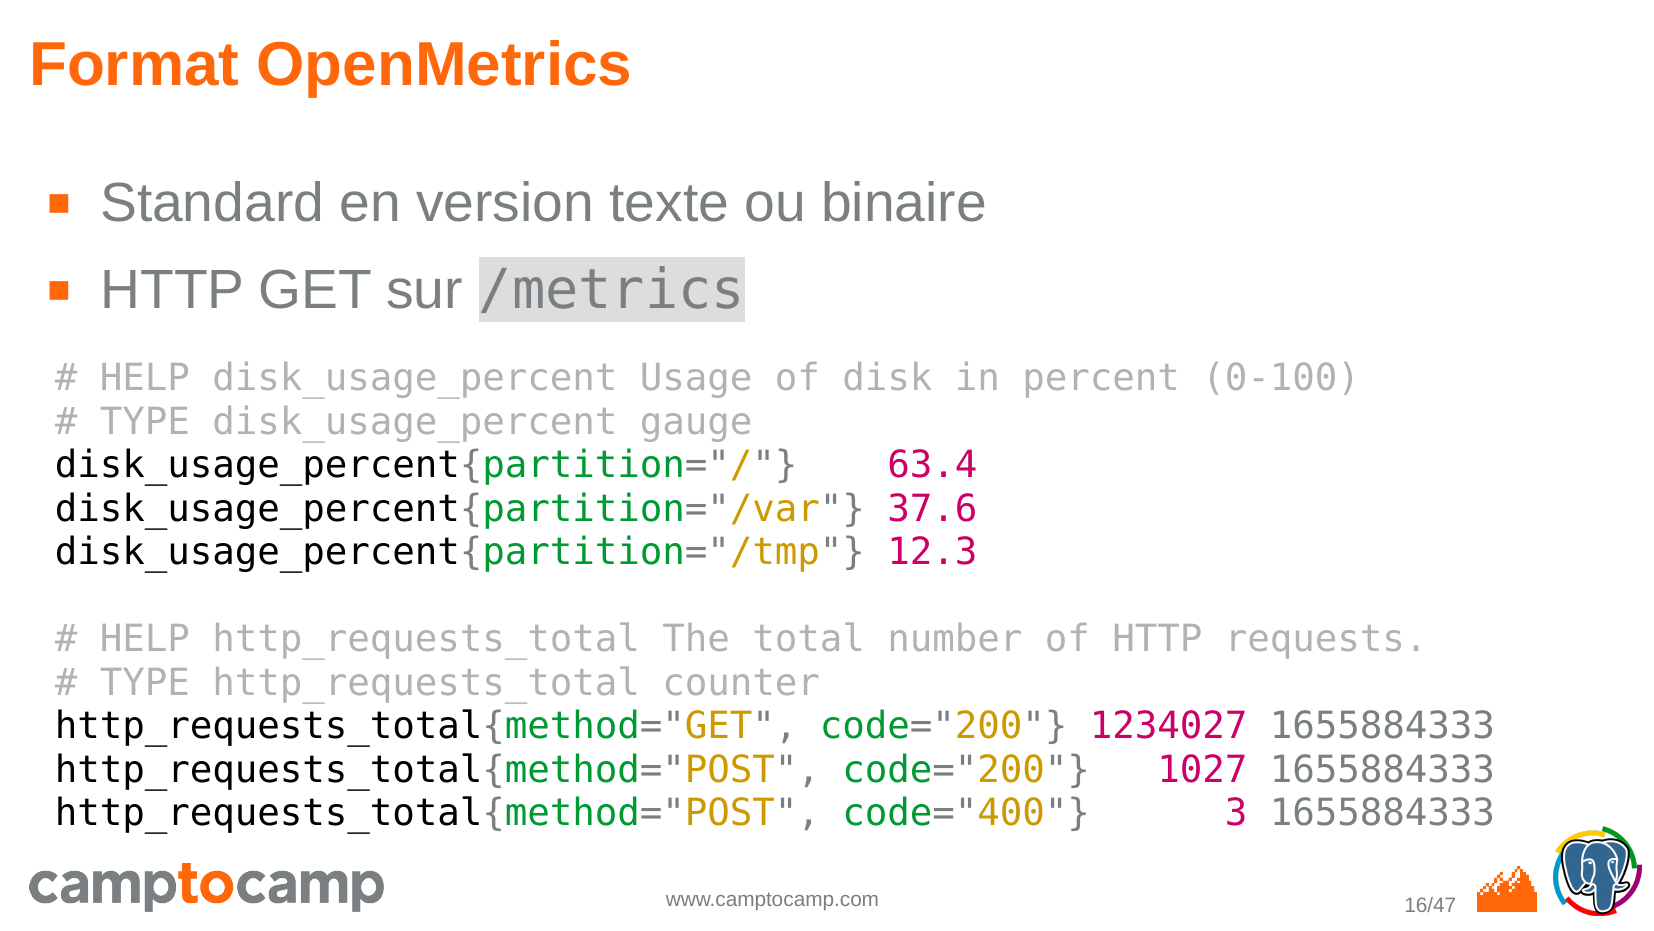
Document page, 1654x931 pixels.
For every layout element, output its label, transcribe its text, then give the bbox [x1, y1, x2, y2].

picture [1477, 866, 1537, 912]
picture [1553, 826, 1642, 916]
text_box # HELP disk_usage_percent Usage of disk in percent (0-100) # TYPE disk_usage_percent gauge disk_usage_percent{partition="/"} 63.4 disk_usage_percent{partition="/var"} 37.6 disk_usage_percent{partition="/tmp"} 12.3 # HELP http_requests_total The total number of HTTP requests. # TYPE http_requests_total counter http_requests_total{method="GET", code="200"} 1234027 1655884333 http_requests_total{method="POST", code="200"} 1027 1655884333 http_requests_total{method="POST", code="400"} 3 1655884333 [40, 348, 1510, 843]
title Format OpenMetrics [29, 29, 1625, 156]
picture [29, 863, 384, 912]
list Standard en version texte ou binaire HTTP GET sur /metrics [29, 171, 1625, 827]
